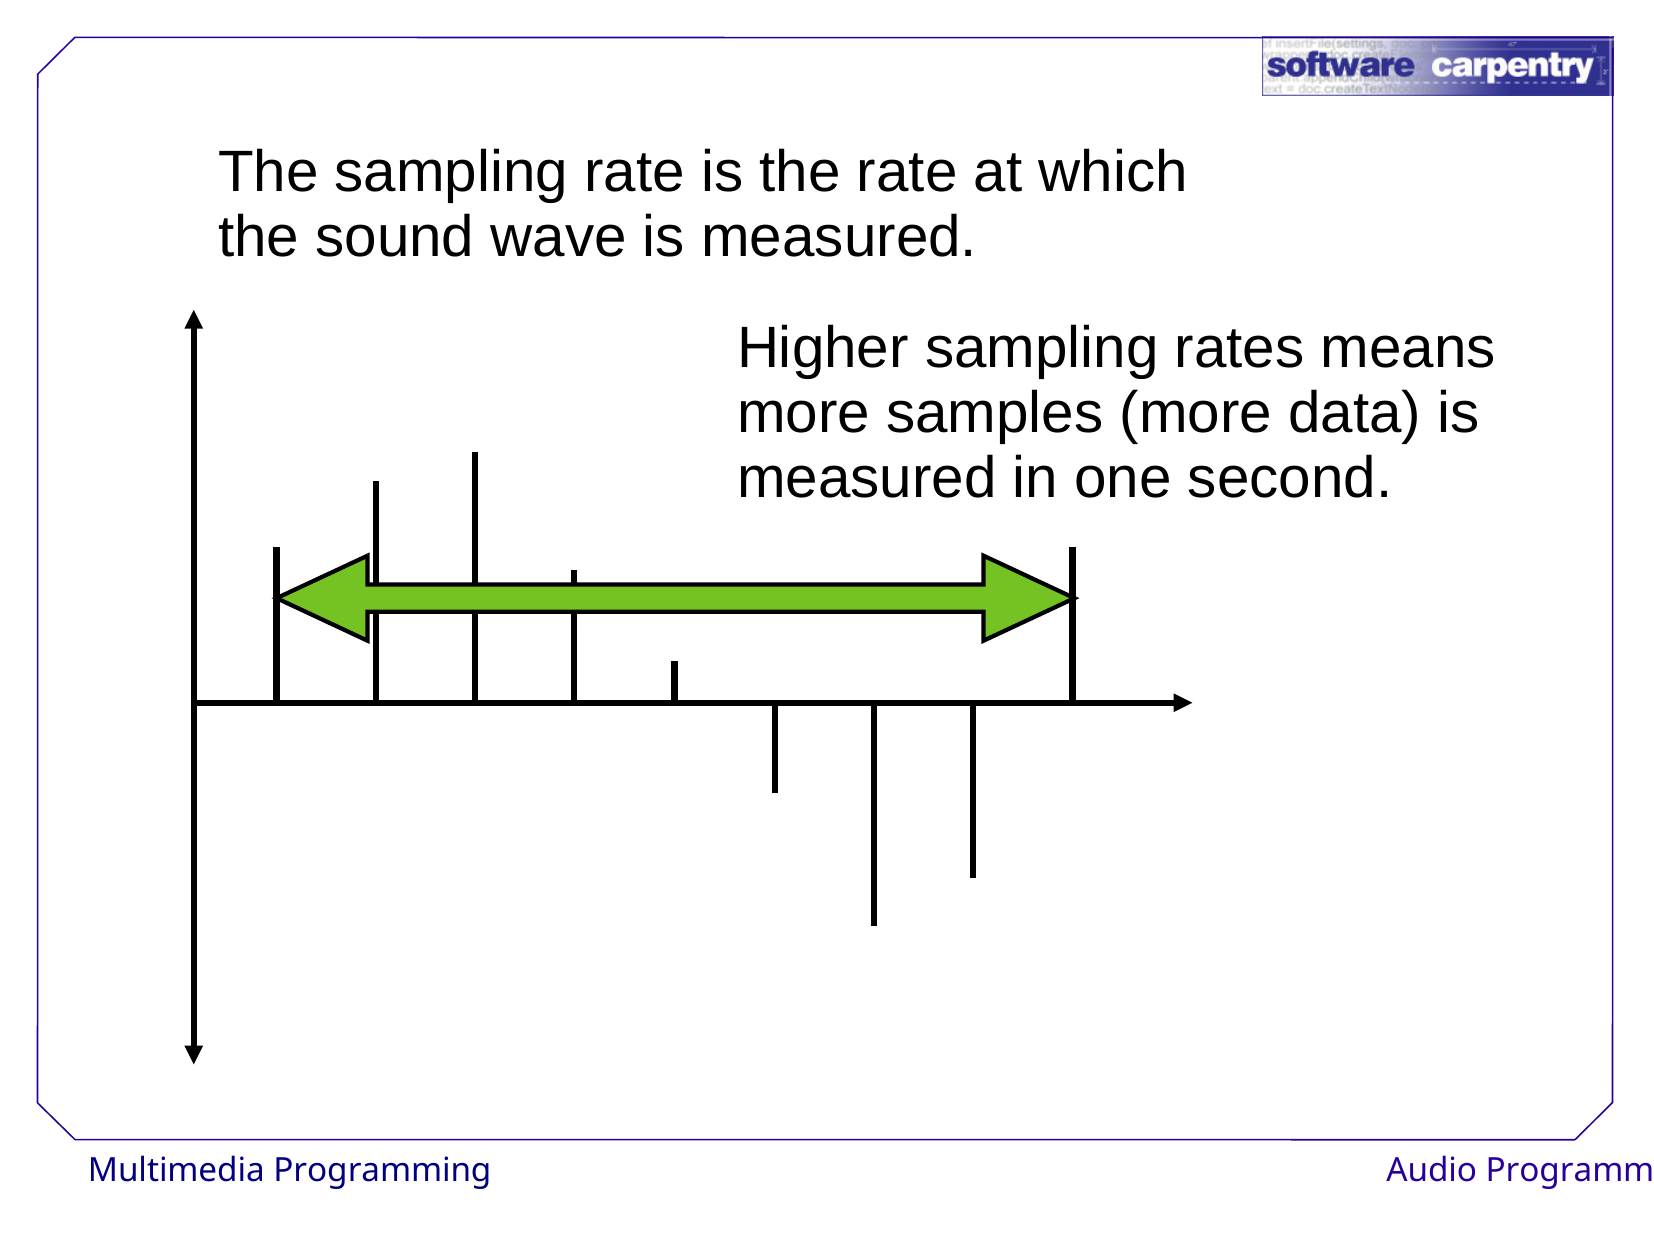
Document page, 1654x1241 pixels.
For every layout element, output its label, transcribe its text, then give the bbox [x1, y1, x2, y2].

text_box The sampling rate is the rate at which the sound wave is measured. [218, 132, 1254, 276]
picture [1262, 36, 1614, 96]
text_box Higher sampling rates means more samples (more data) is measured in one second. [737, 308, 1504, 518]
text_box [276, 555, 1075, 641]
